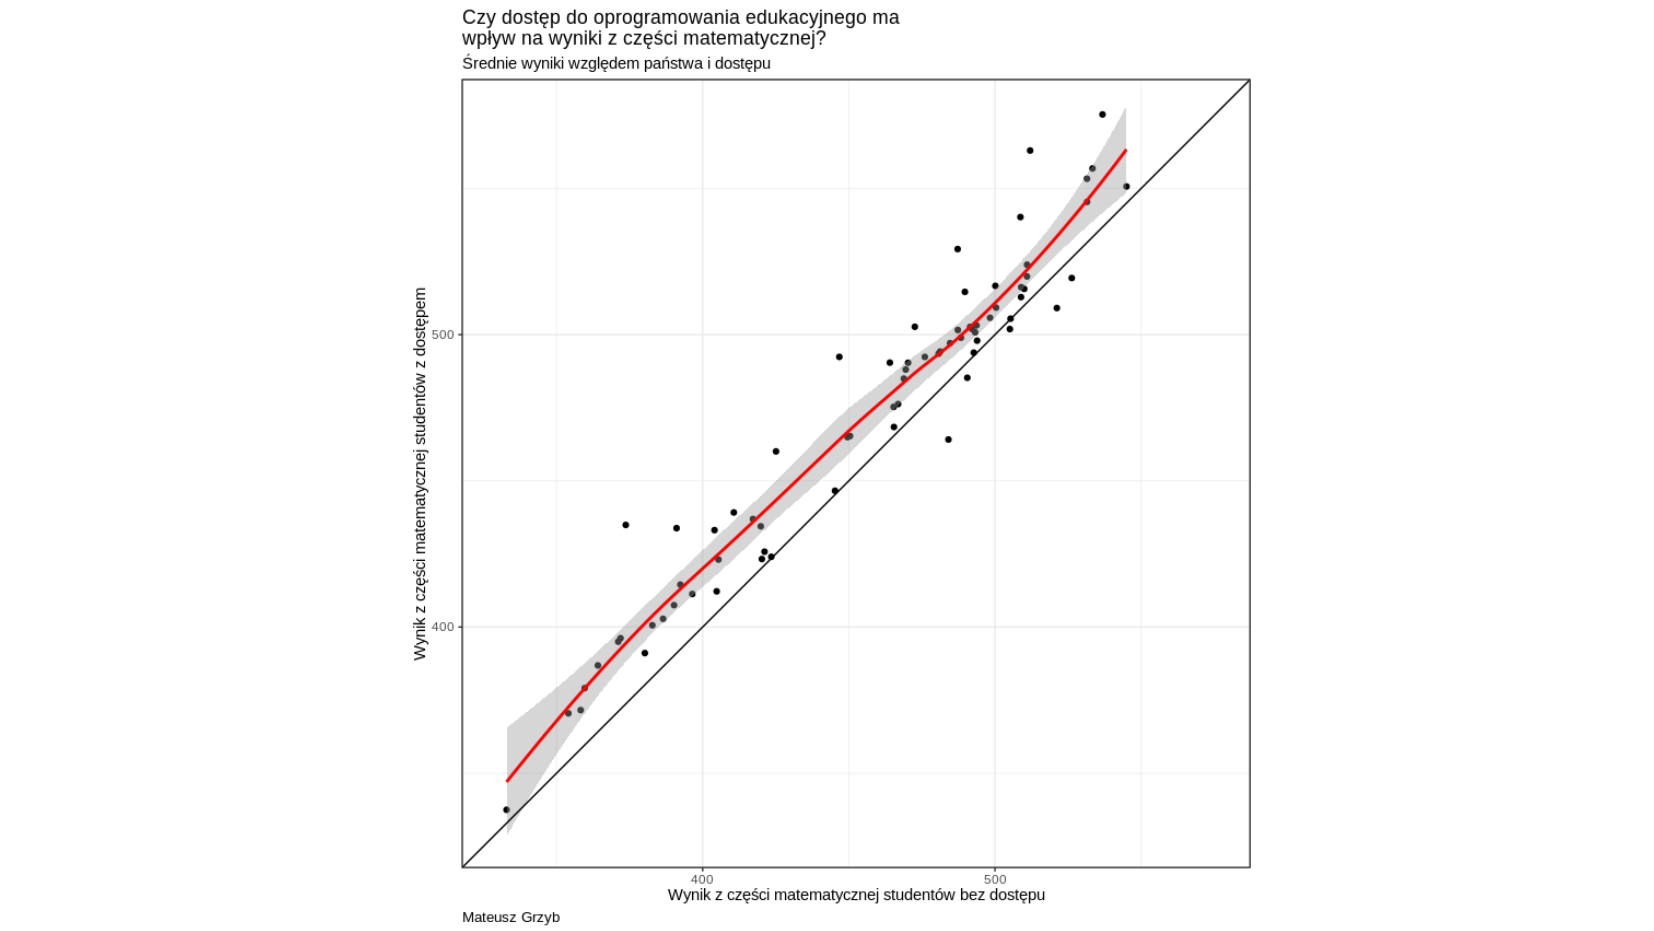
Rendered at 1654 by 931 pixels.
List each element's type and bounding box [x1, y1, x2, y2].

picture [132, 2, 1532, 931]
